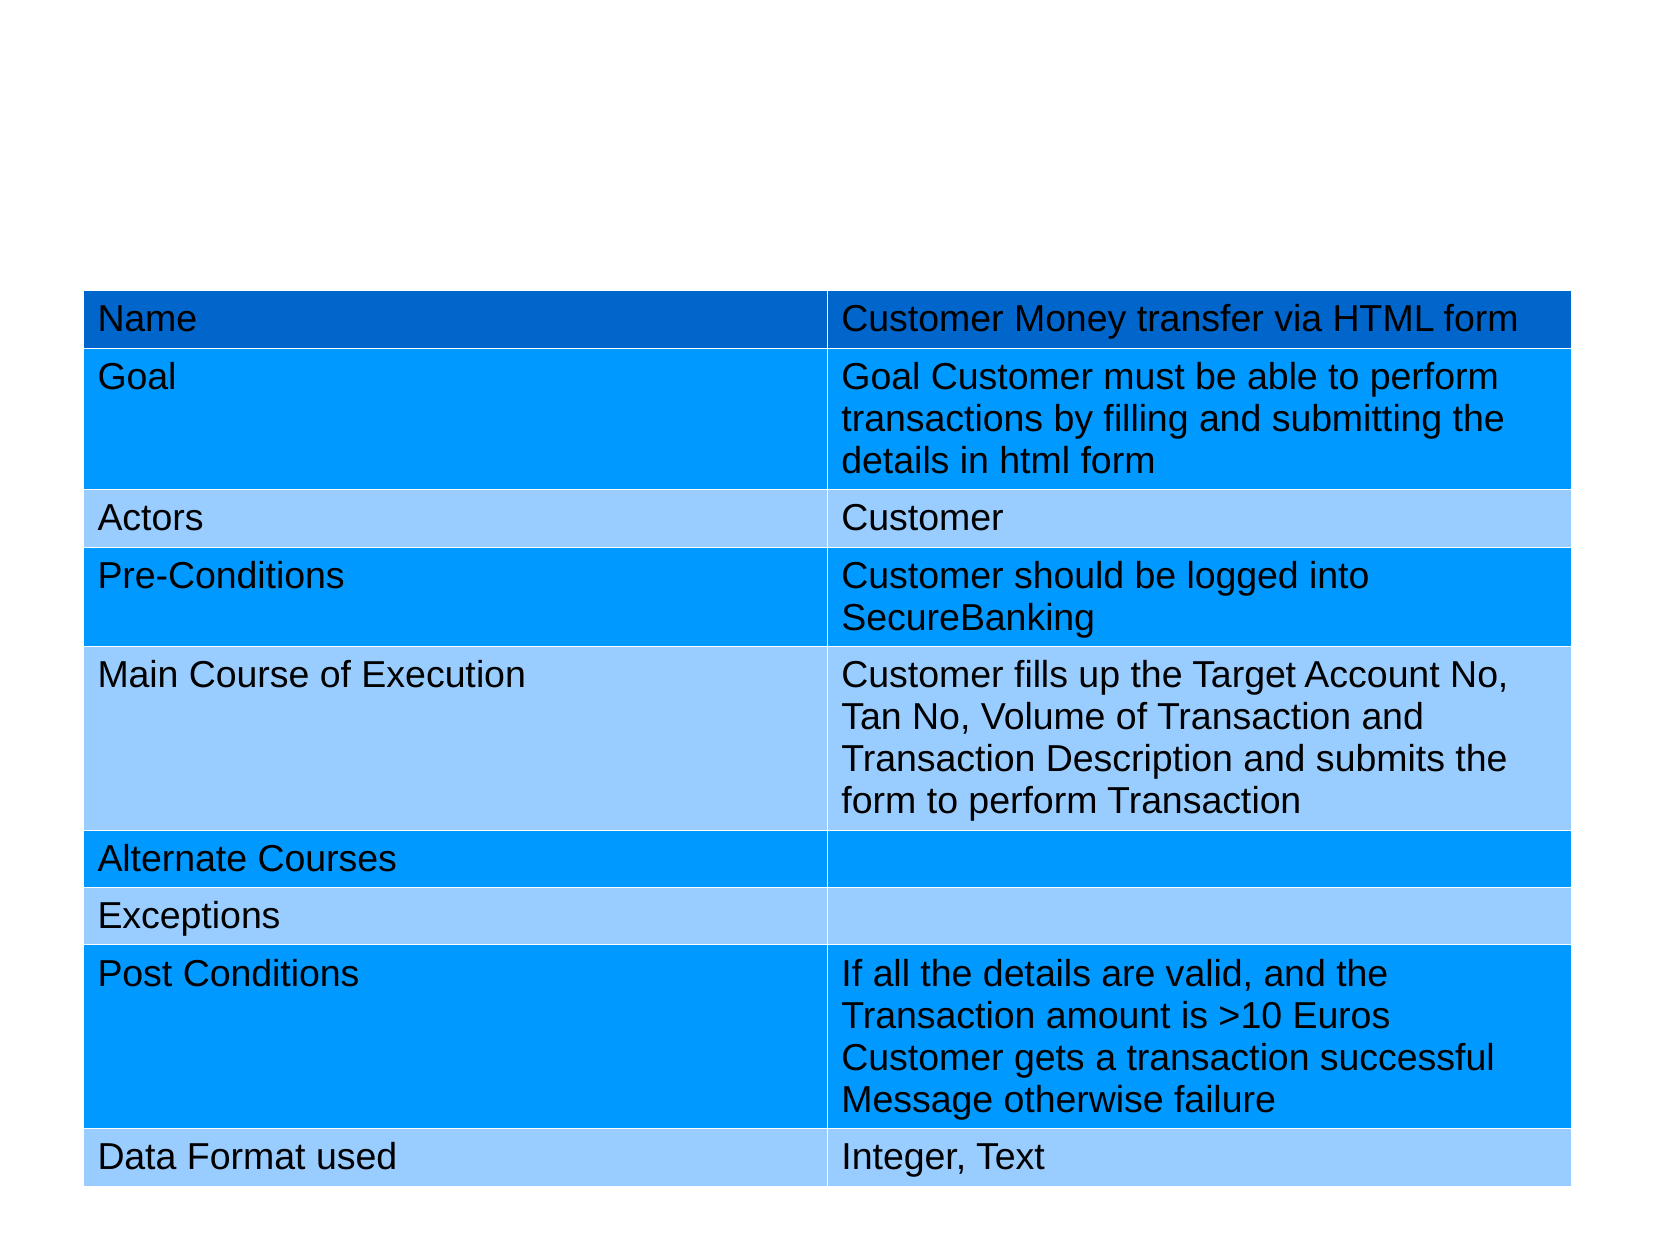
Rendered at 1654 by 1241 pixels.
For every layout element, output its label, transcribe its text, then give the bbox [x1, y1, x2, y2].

table_cell Exceptions [84, 888, 827, 944]
table_cell Goal Customer must be able to perform transactions by filling and submitting the details in html form [828, 349, 1571, 489]
table_cell [828, 888, 1571, 944]
table_cell Pre-Conditions [84, 548, 827, 646]
table_header Customer Money transfer via HTML form [828, 291, 1571, 348]
table_cell Customer should be logged into SecureBanking [828, 548, 1571, 646]
table_cell Actors [84, 490, 827, 547]
table_cell Integer, Text [828, 1129, 1571, 1186]
table_cell Alternate Courses [84, 831, 827, 887]
table_cell Customer [828, 490, 1571, 547]
table_cell If all the details are valid, and the Transaction amount is >10 Euros Customer gets a transaction successful Message otherwise failure [828, 945, 1571, 1128]
table_cell [828, 831, 1571, 887]
table_cell Goal [84, 349, 827, 489]
table_cell Data Format used [84, 1129, 827, 1186]
table_header Name [84, 291, 827, 348]
table_cell Main Course of Execution [84, 647, 827, 830]
table_cell Customer fills up the Target Account No, Tan No, Volume of Transaction and Transaction Description and submits the form to perform Transaction [828, 647, 1571, 830]
table_cell Post Conditions [84, 945, 827, 1128]
